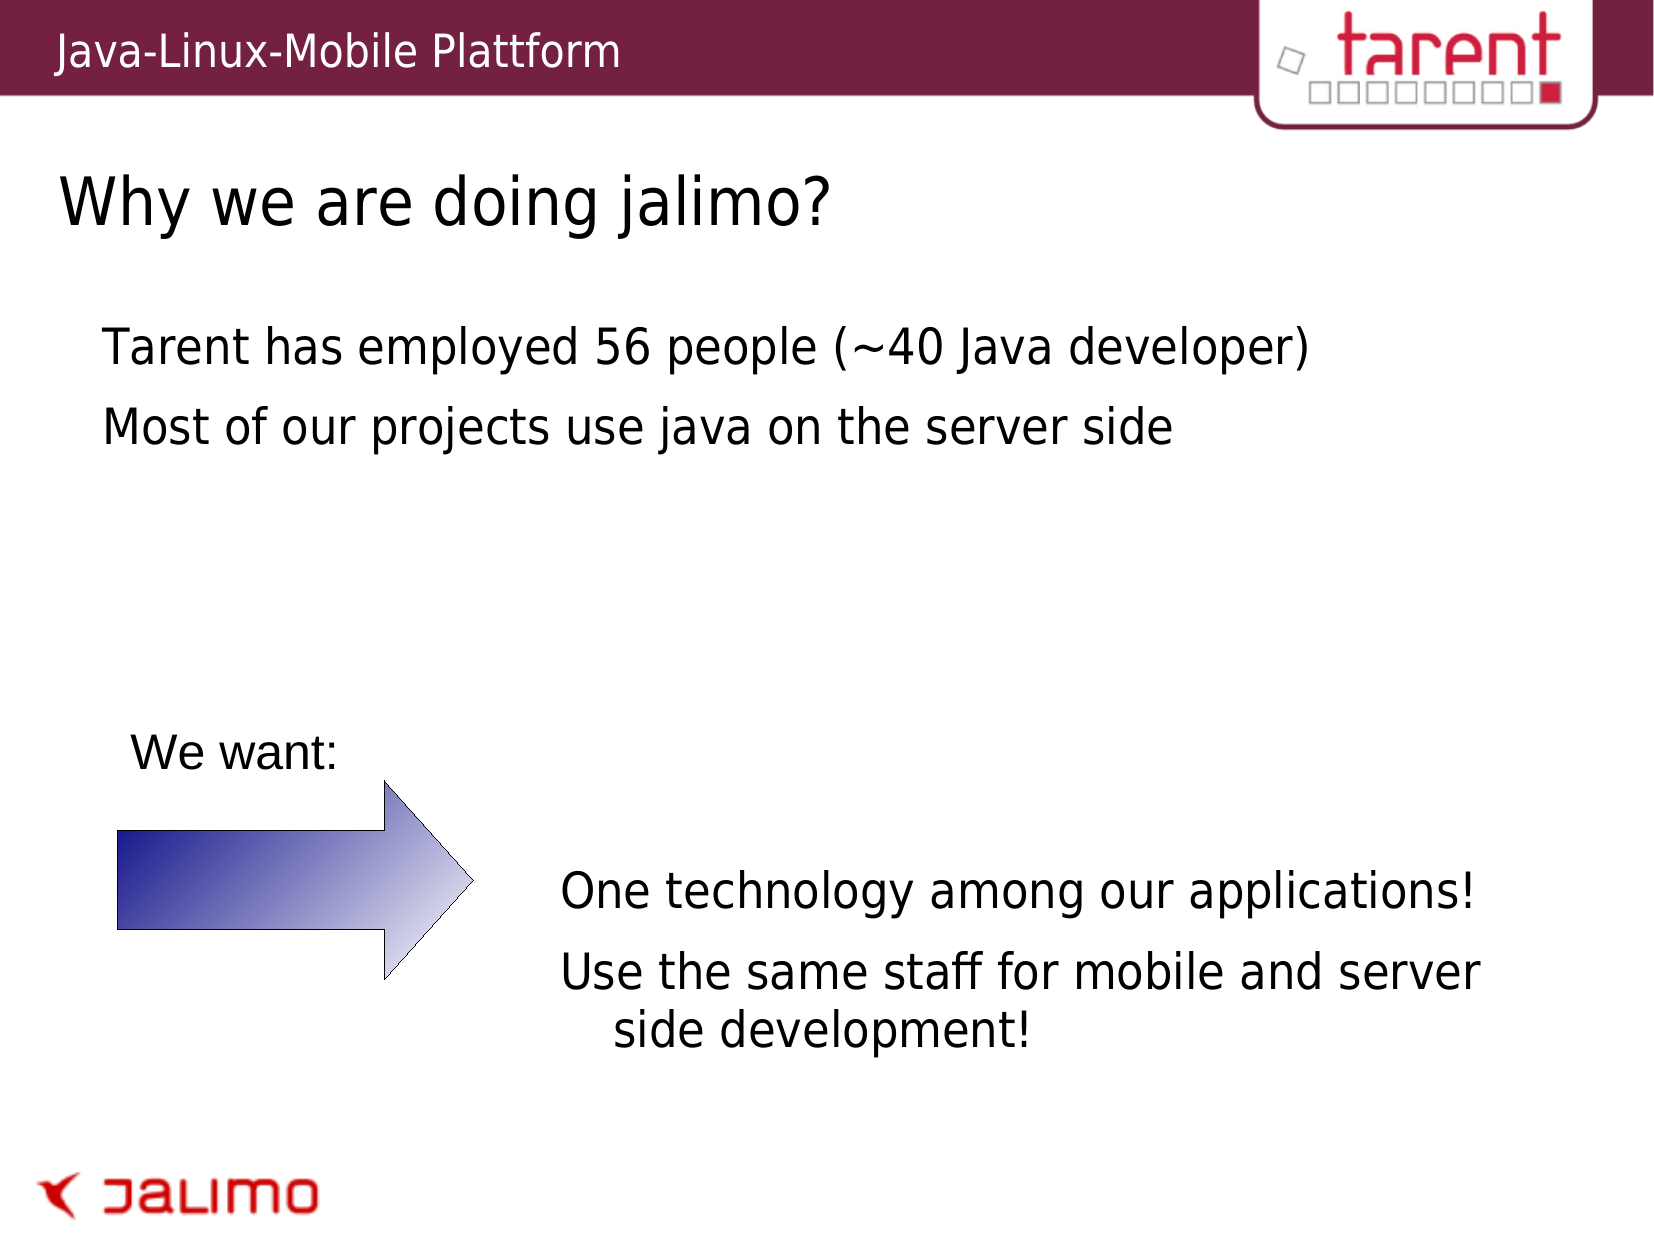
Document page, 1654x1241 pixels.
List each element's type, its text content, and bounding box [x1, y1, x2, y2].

text_box We want: [115, 717, 354, 807]
title Why we are doing jalimo? [59, 162, 1625, 241]
picture [32, 1171, 324, 1222]
list Tarent has employed 56 people (~40 Java developer) Most of our projects use java on the server side [84, 318, 1632, 499]
list One technology among our applications! Use the same staff for mobile and server side development! [542, 862, 1552, 1168]
picture [0, 0, 1654, 146]
text_box [117, 780, 474, 980]
